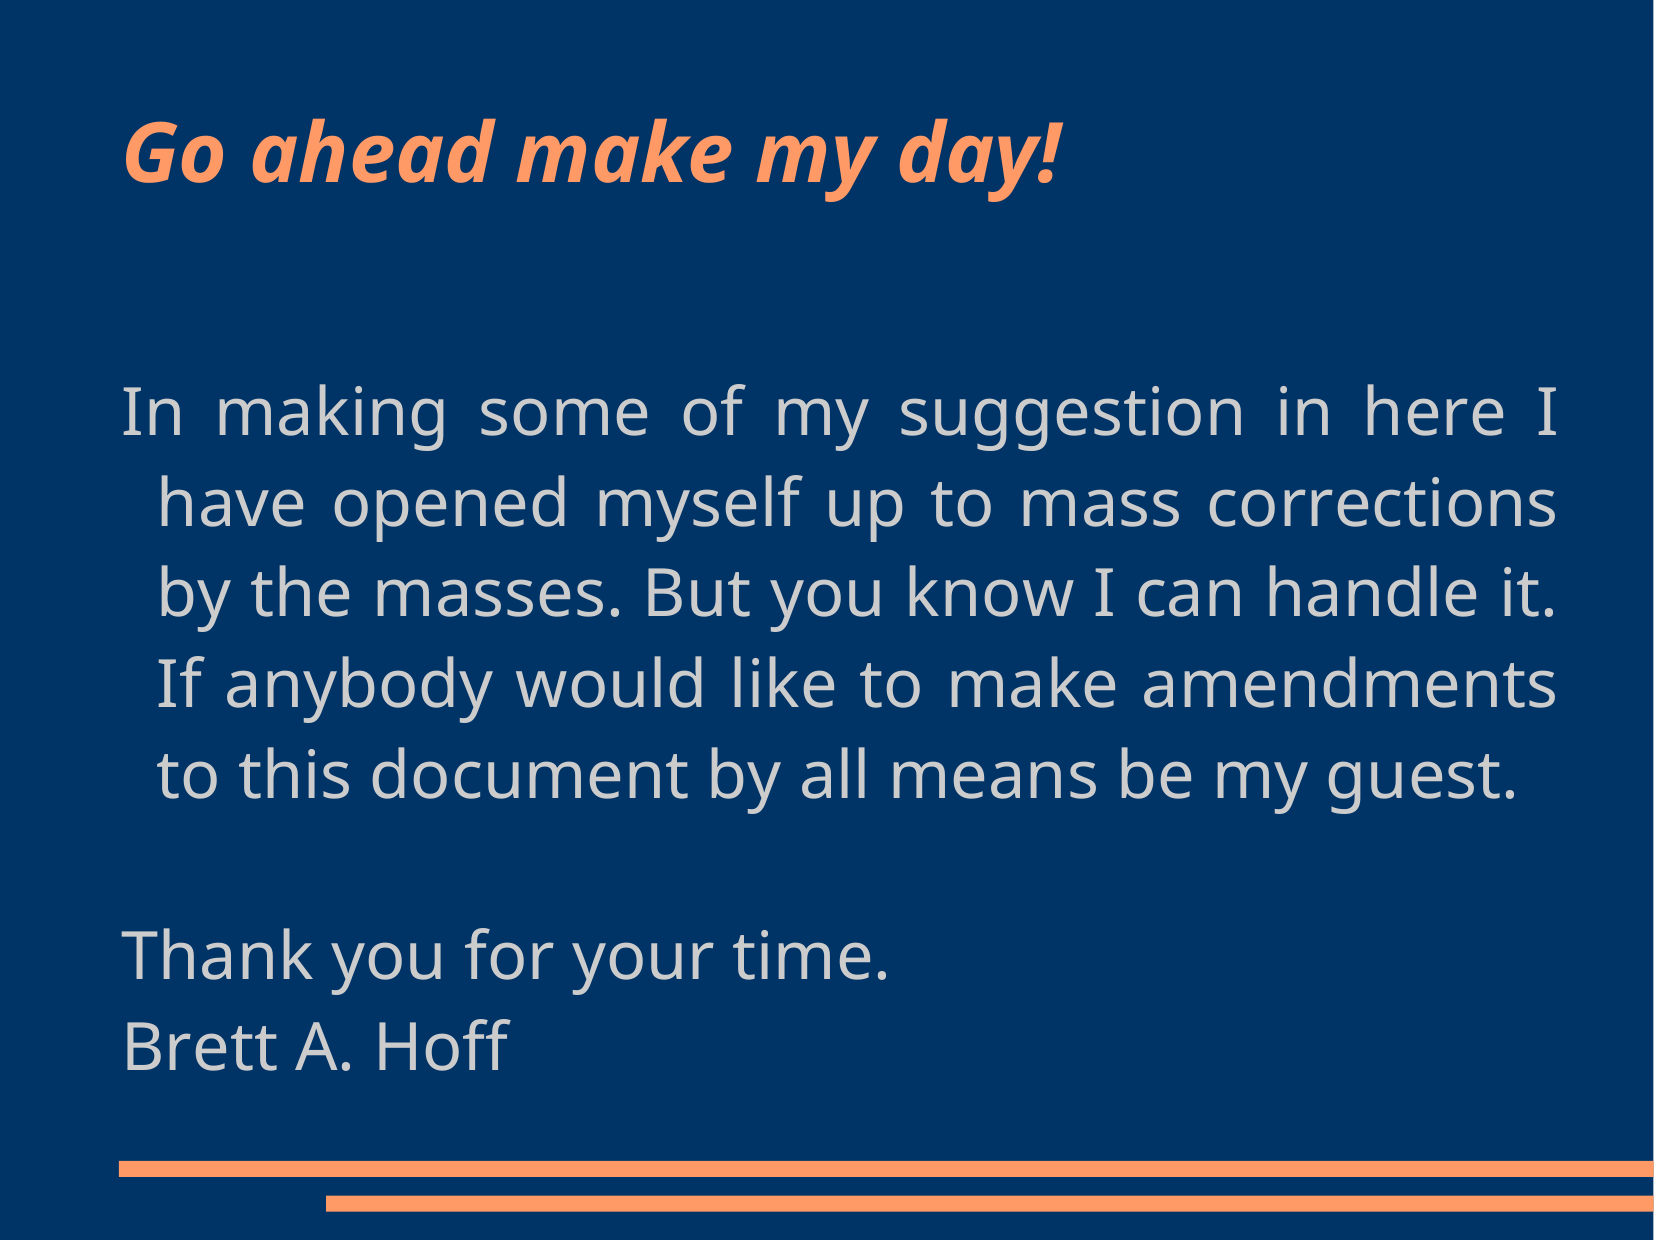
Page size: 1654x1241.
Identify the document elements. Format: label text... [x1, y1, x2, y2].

title Go ahead make my day! [121, 46, 1534, 254]
subtitle In making some of my suggestion in here I have opened myself up to mass corrections by the masses. But you know I can handle it. If anybody would like to make amendments to this document by all means be my guest. Thank you for your time. Brett A. Hoff [121, 322, 1561, 1133]
